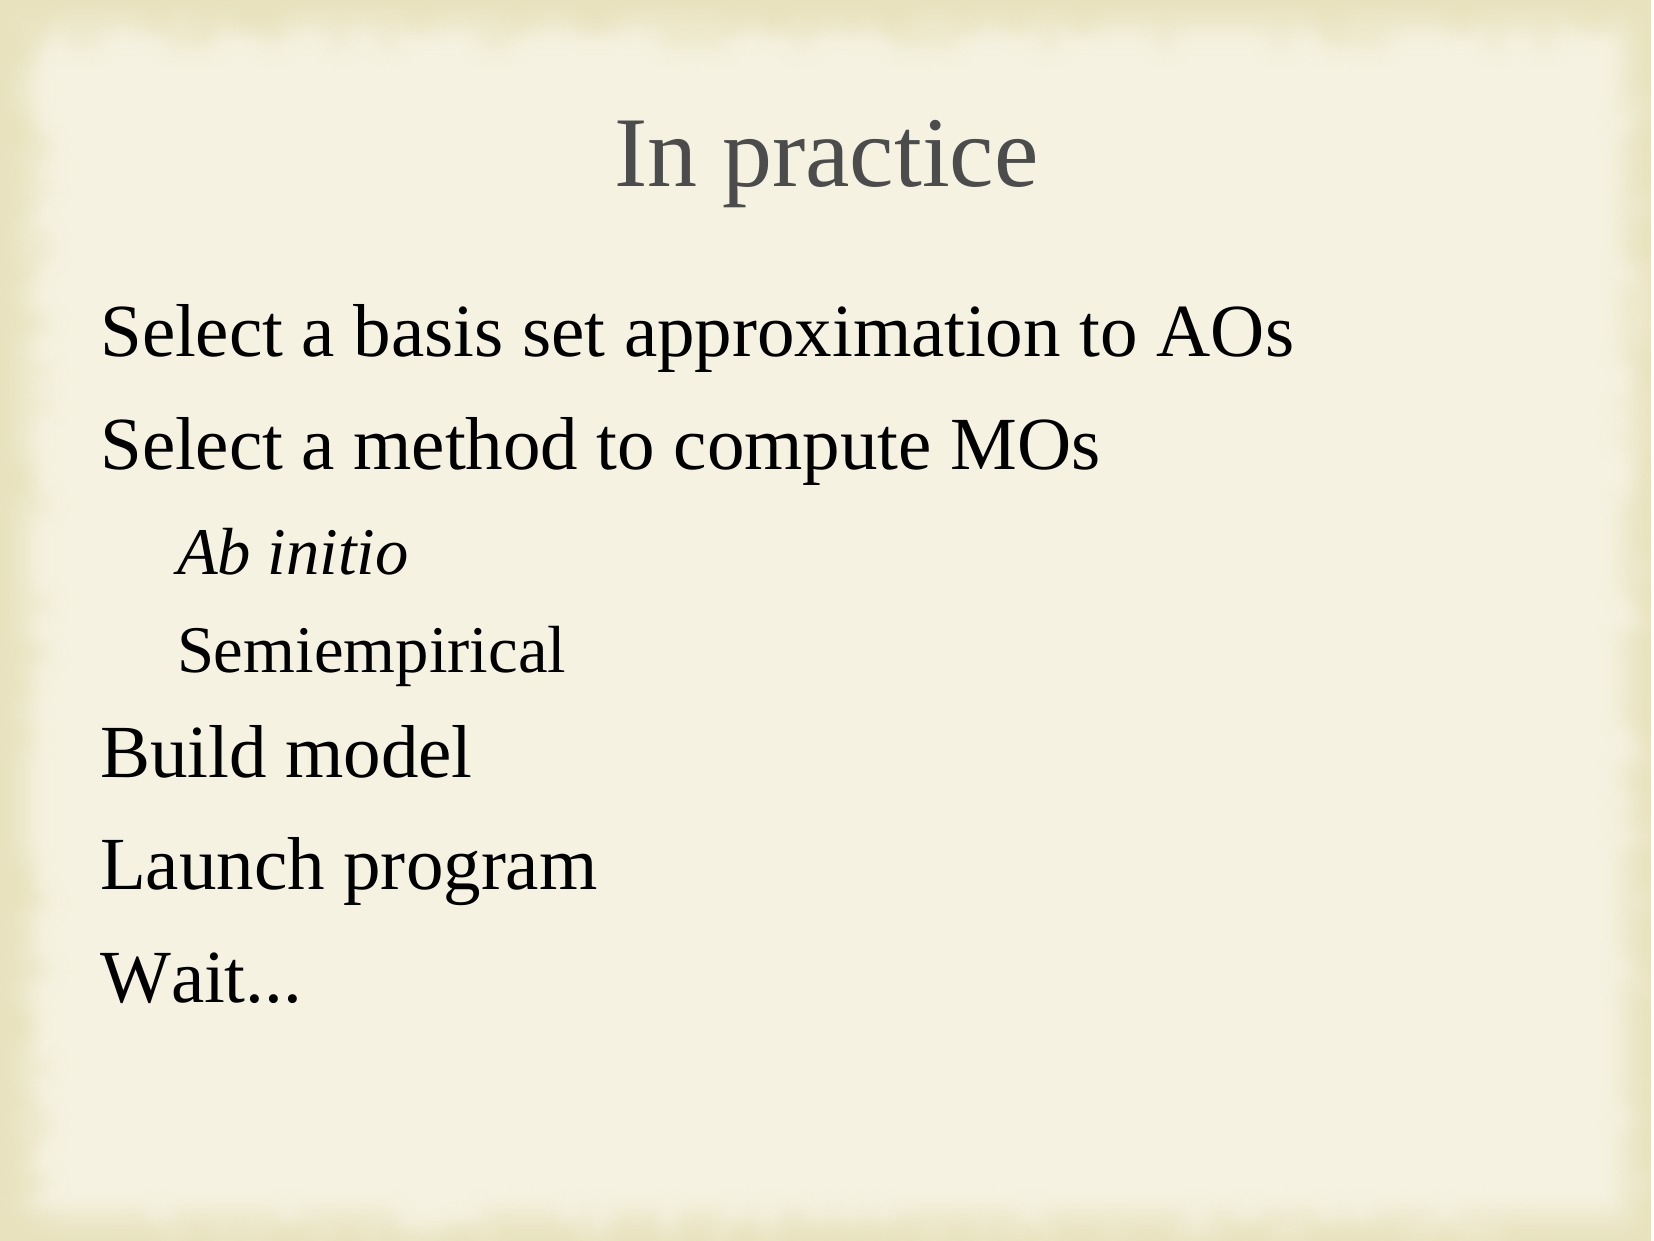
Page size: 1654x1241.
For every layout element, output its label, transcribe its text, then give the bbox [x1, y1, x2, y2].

list Select a basis set approximation to AOs Select a method to compute MOs Ab initio Semiempirical Build model Launch program Wait... [82, 290, 1571, 1094]
picture [0, 0, 1651, 1241]
title In practice [82, 56, 1571, 250]
